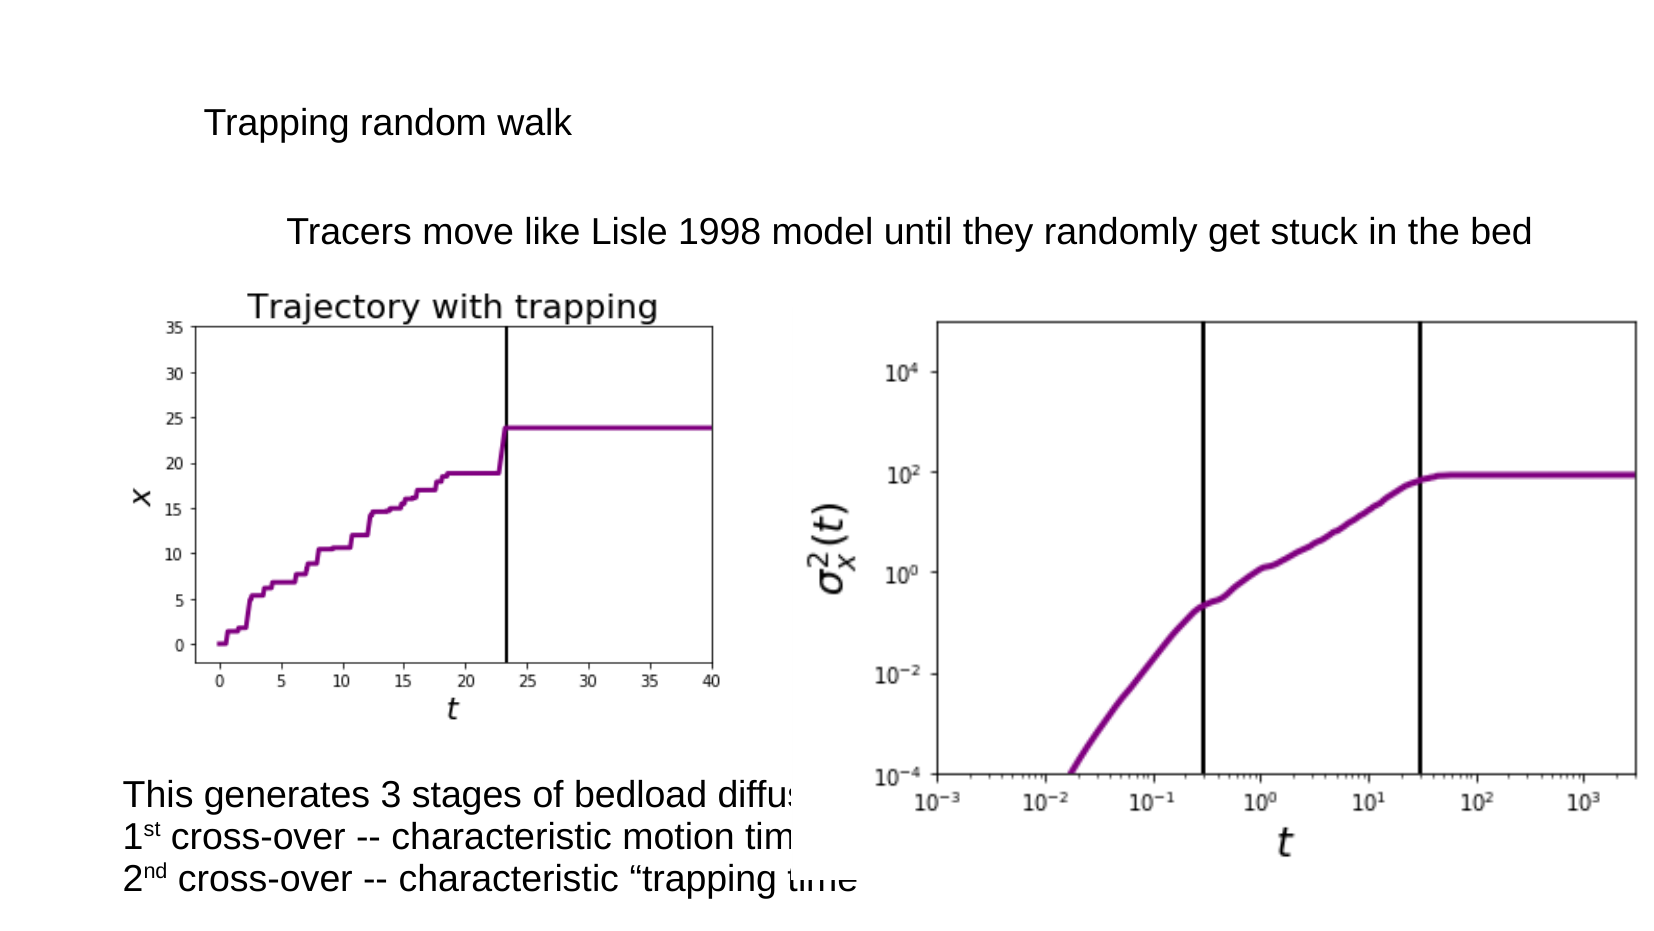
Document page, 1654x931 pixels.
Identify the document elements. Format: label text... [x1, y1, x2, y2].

picture [118, 283, 732, 735]
text_box Tracers move like Lisle 1998 model until they randomly get stuck in the bed [271, 203, 1549, 260]
text_box Trapping random walk [188, 94, 588, 152]
picture [791, 307, 1650, 881]
text_box This generates 3 stages of bedload diffusion. 1st cross-over -- characteristic motion time 2nd cross-over -- characteristic “trapping time” [107, 765, 886, 910]
